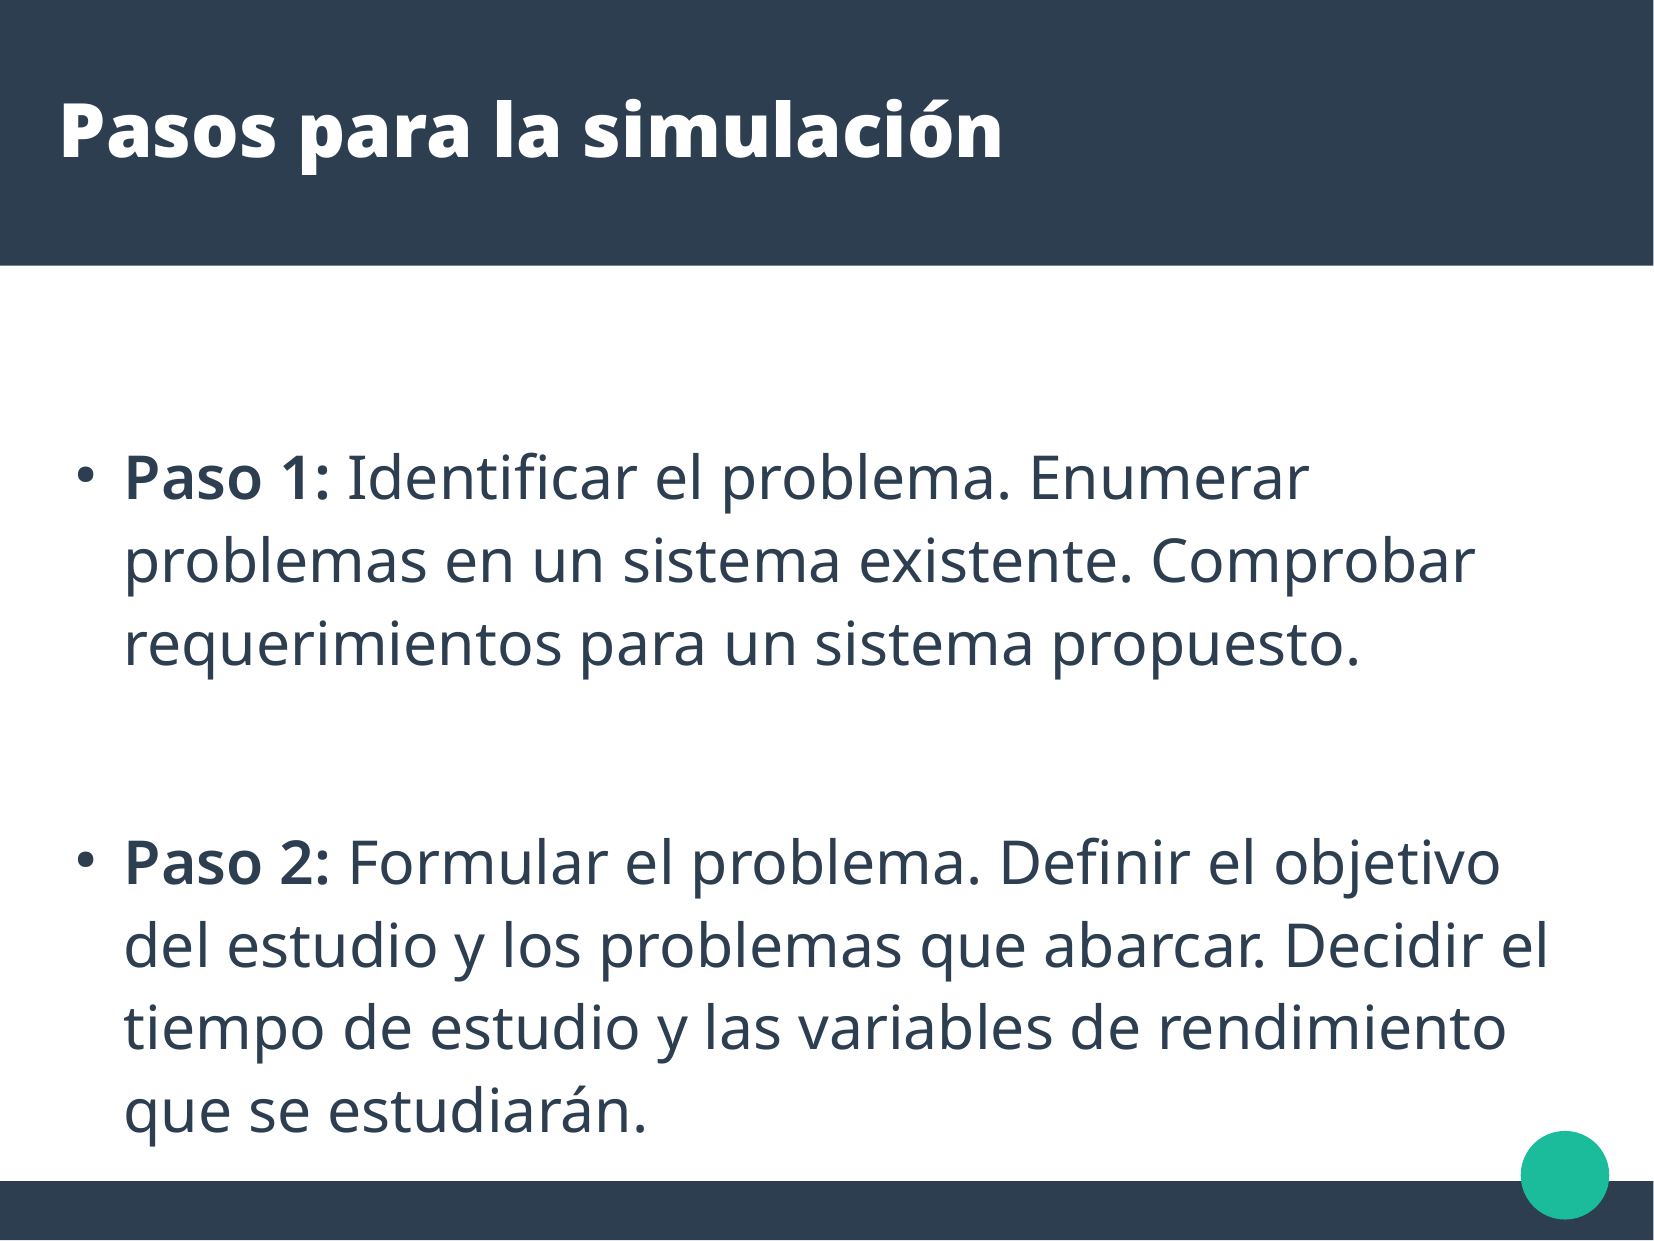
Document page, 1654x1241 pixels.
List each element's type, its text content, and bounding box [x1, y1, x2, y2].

title Pasos para la simulación [59, 49, 1595, 207]
list Paso 1: Identificar el problema. Enumerar problemas en un sistema existente. Comprobar requerimientos para un sistema propuesto. Paso 2: Formular el problema. Definir el objetivo del estudio y los problemas que abarcar. Decidir el tiempo de estudio y las variables de rendimiento que se estudiarán. [59, 324, 1595, 1152]
